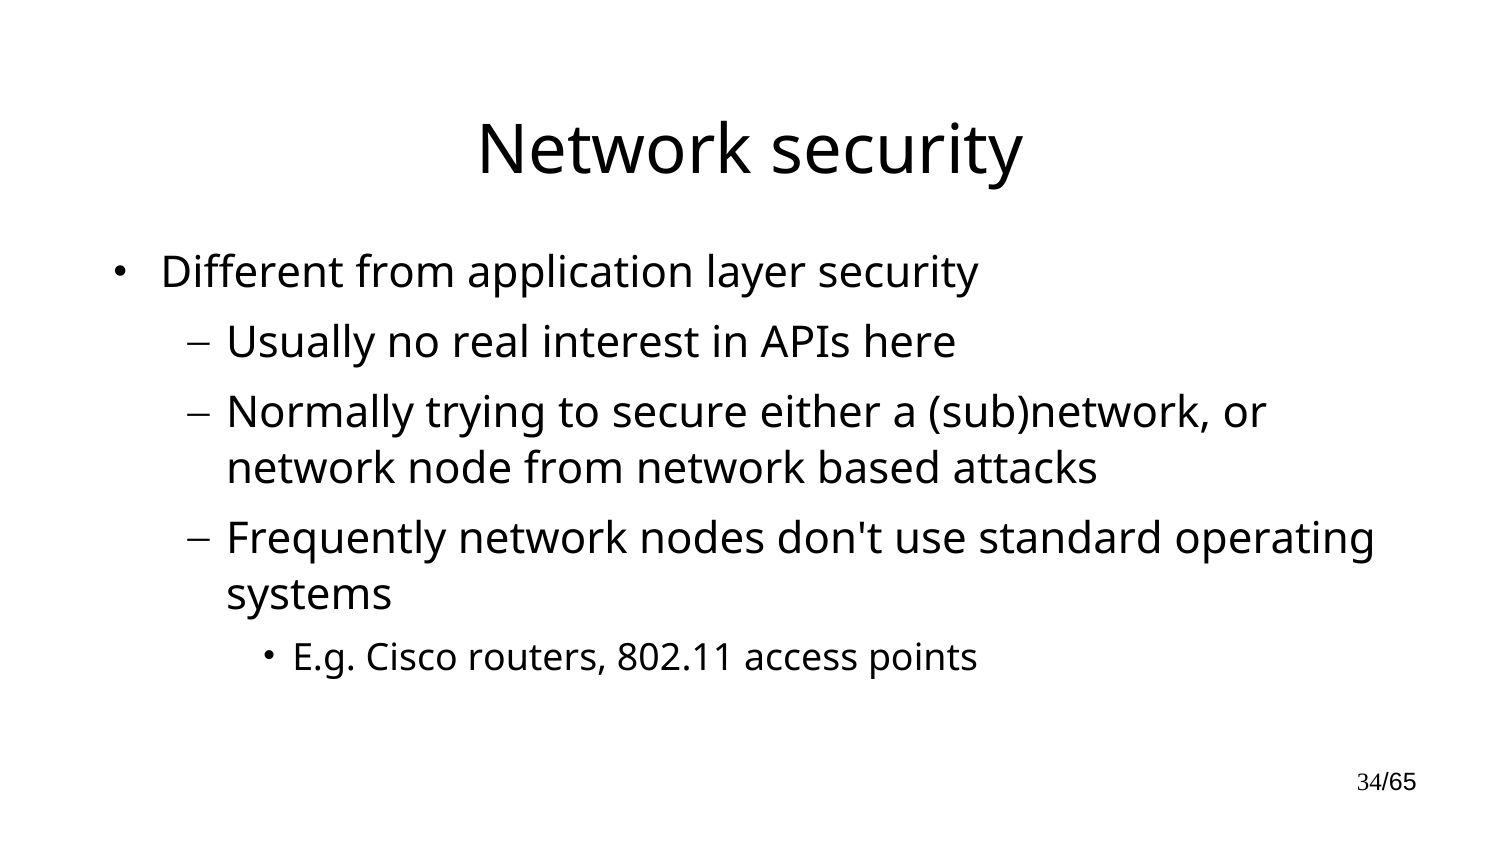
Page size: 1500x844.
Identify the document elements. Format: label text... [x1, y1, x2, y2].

title Network security [112, 74, 1388, 216]
list Different from application layer security Usually no real interest in APIs here Normally trying to secure either a (sub)network, or network node from network based attacks Frequently network nodes don't use standard operating systems E.g. Cisco routers, 802.11 access points [112, 243, 1388, 788]
